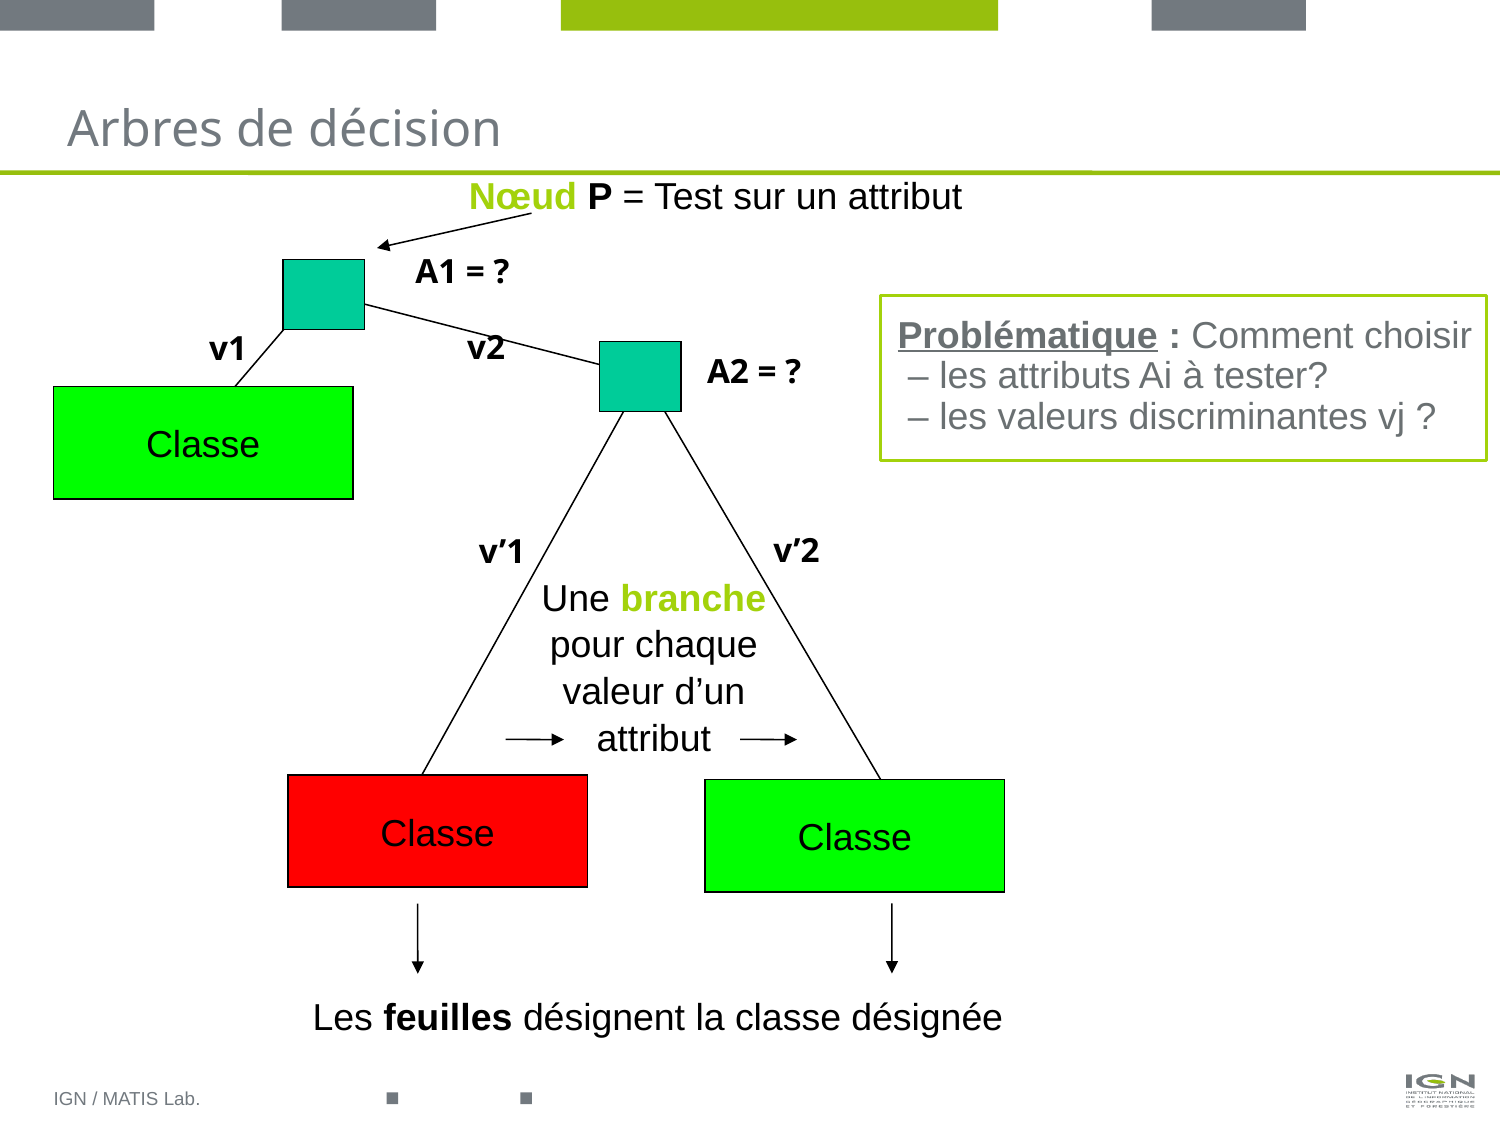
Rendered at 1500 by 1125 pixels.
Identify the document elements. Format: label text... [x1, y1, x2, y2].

text_box Problématique : Comment choisir – les attributs Ai à tester? – les valeurs discriminantes vj ? [897, 315, 1500, 554]
text_box IGN / MATIS Lab. [38, 1067, 514, 1125]
text_box Problématique : Comment choisir – les attributs Ai à tester? – les valeurs discriminantes vj ? [897, 315, 1485, 459]
text_box Les feuilles désignent la classe désignée [297, 985, 1018, 1046]
text_box Classe [287, 774, 588, 888]
text_box v2 [452, 317, 518, 374]
text_box v’2 [758, 520, 833, 577]
text_box A1 = ? [400, 241, 533, 298]
text_box Arbres de décision [53, 80, 1425, 173]
text_box Classe [53, 386, 354, 499]
text_box v1 [194, 317, 260, 374]
text_box A2 = ? [692, 341, 824, 398]
text_box Une branche pour chaque valeur d’un attribut [485, 564, 822, 767]
picture [1404, 1074, 1475, 1108]
text_box Classe [704, 779, 1005, 892]
text_box Nœud P = Test sur un attribut [453, 162, 978, 225]
text_box v’1 [464, 521, 539, 577]
